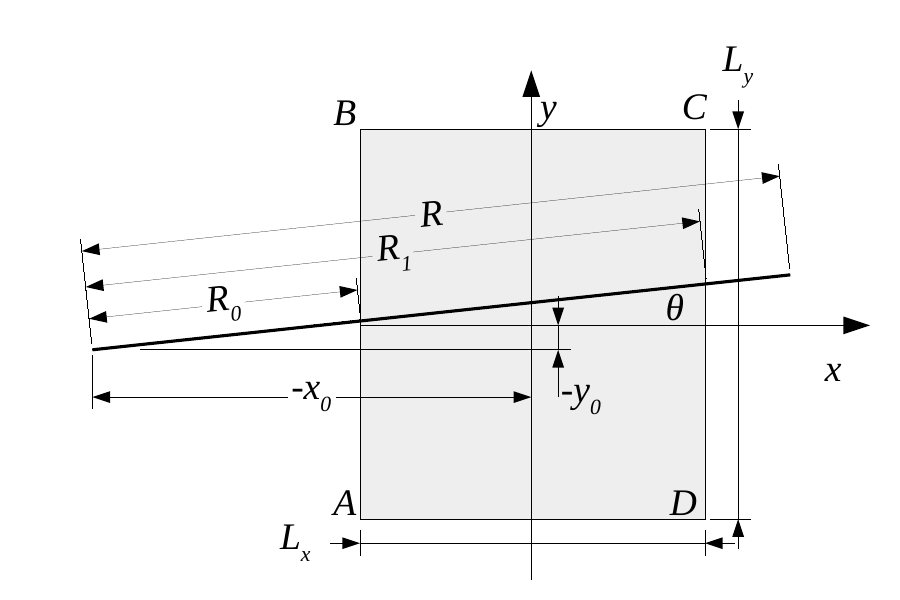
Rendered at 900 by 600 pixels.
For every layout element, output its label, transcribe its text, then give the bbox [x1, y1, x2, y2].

text_box [532, 326, 558, 349]
text_box D [655, 474, 716, 531]
text_box [360, 305, 531, 325]
text_box A [318, 474, 379, 531]
text_box [532, 326, 706, 520]
text_box y [525, 78, 586, 136]
text_box x [810, 340, 871, 397]
text_box [532, 302, 558, 325]
text_box [532, 129, 706, 202]
text_box B [318, 84, 379, 141]
text_box [360, 129, 531, 319]
text_box [360, 326, 531, 349]
text_box [360, 398, 531, 520]
text_box θ [650, 279, 711, 336]
text_box [360, 350, 531, 397]
text_box [532, 185, 706, 300]
text_box C [667, 78, 728, 136]
text_box [559, 292, 650, 325]
